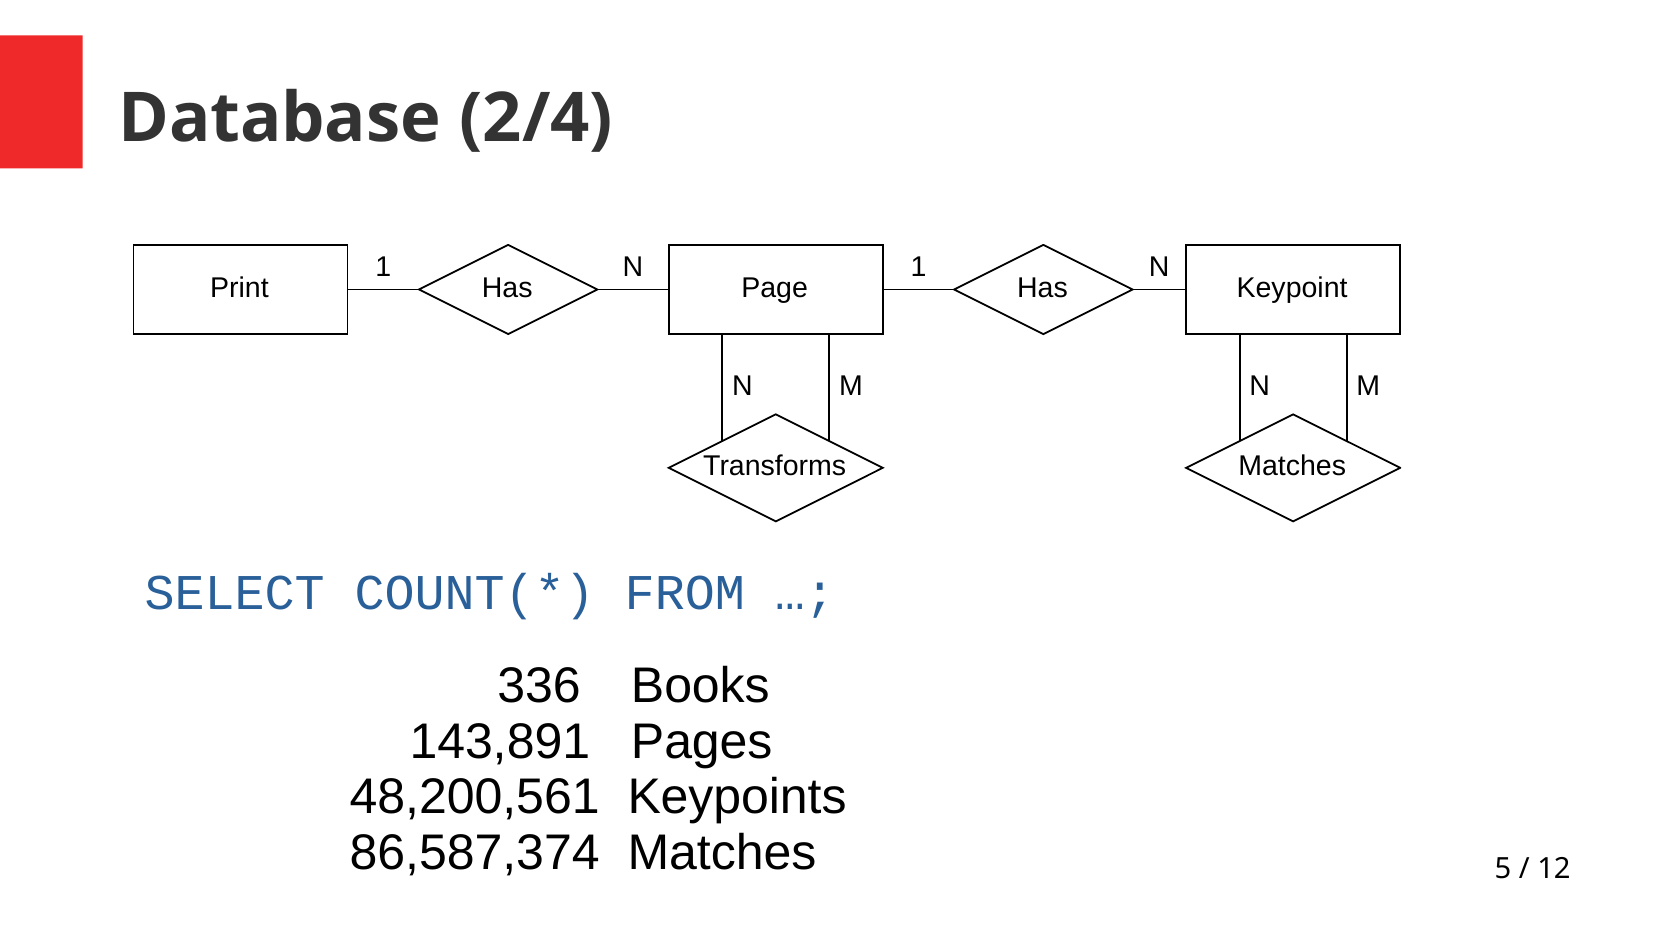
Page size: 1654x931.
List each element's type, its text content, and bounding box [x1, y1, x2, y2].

title Database (2/4) [118, 37, 1571, 193]
picture [129, 241, 1405, 526]
text_box SELECT COUNT(*) FROM …; [129, 560, 850, 632]
text_box 336 Books 143,891 Pages 48,200,561 Keypoints 86,587,374 Matches [307, 649, 910, 888]
